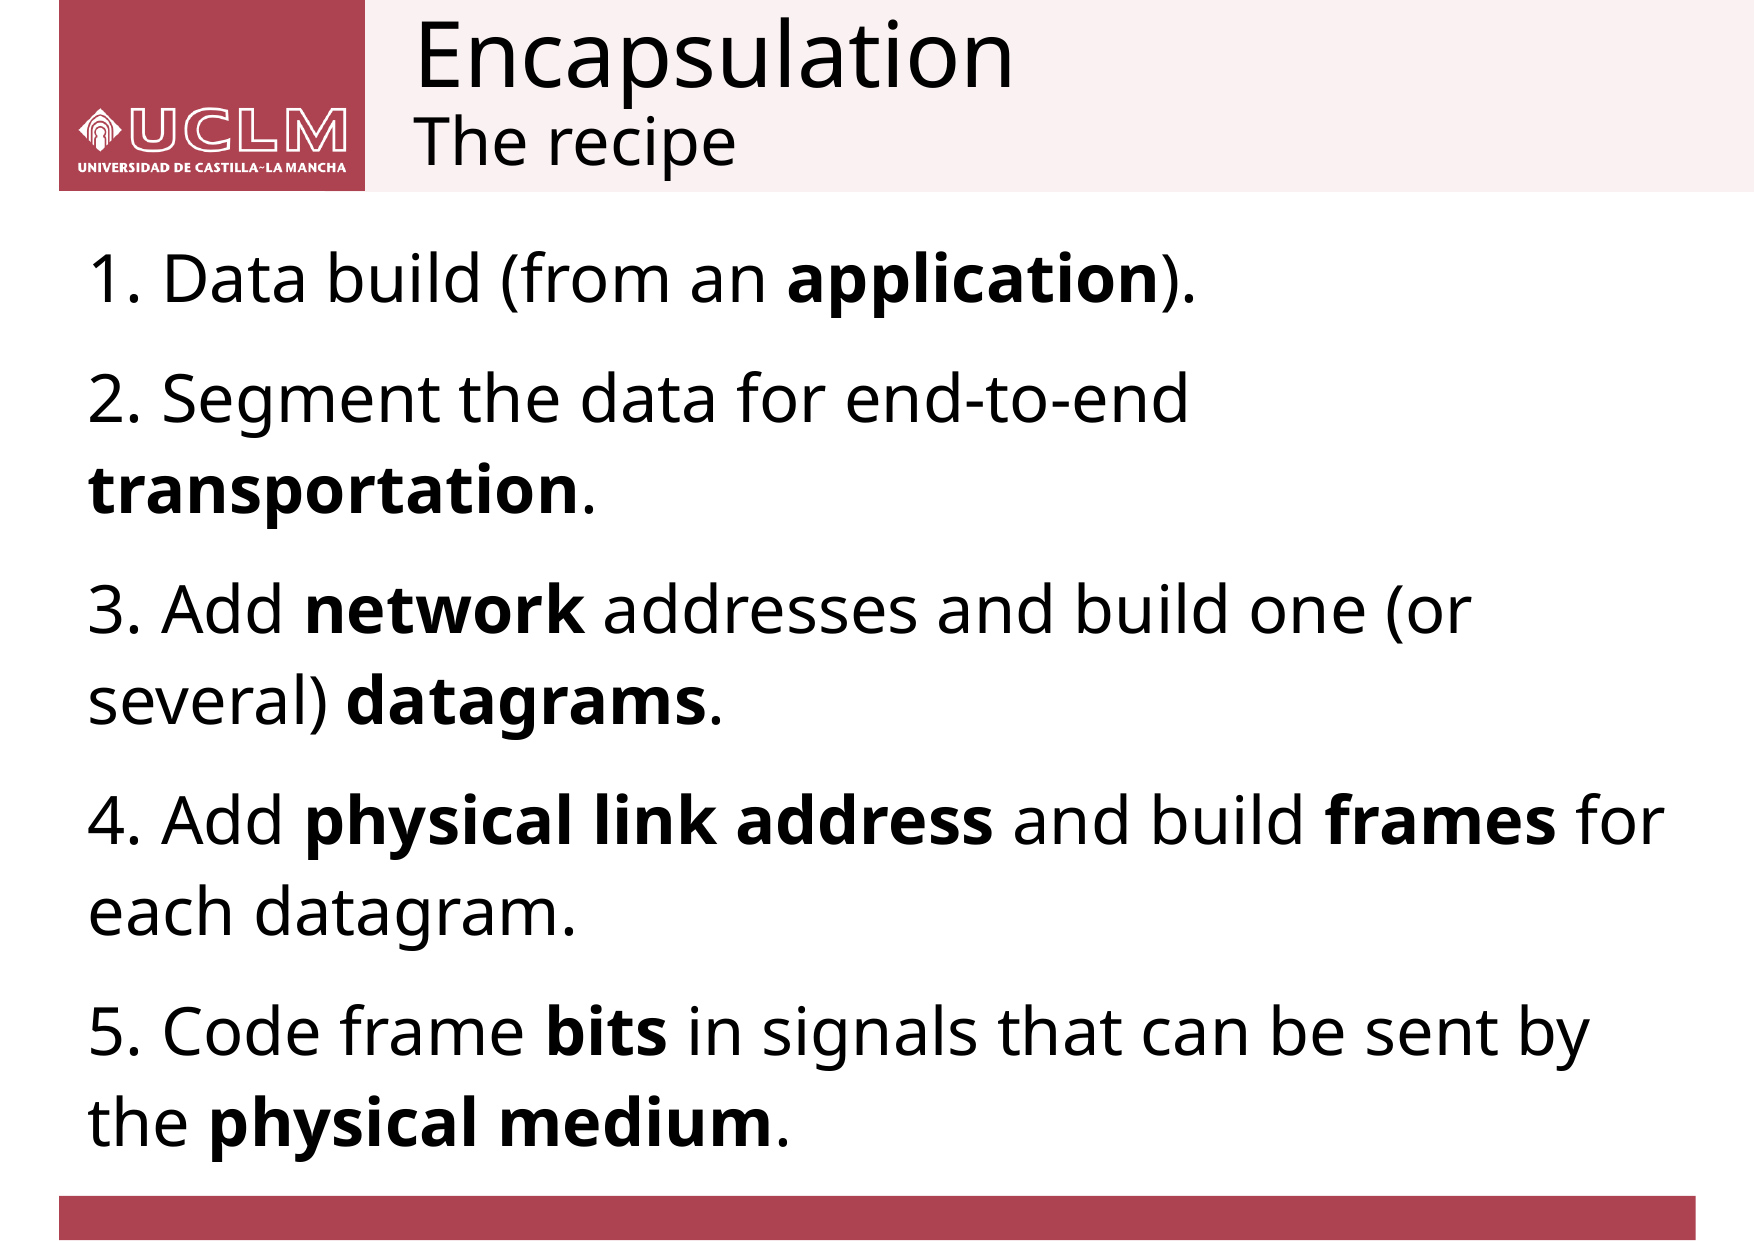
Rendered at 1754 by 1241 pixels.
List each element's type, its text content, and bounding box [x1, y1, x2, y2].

list 1. Data build (from an application). 2. Segment the data for end-to-end transportation. 3. Add network addresses and build one (or several) datagrams. 4. Add physical link address and build frames for each datagram. 5. Code frame bits in signals that can be sent by the physical medium. [87, 231, 1667, 1151]
title Encapsulation The recipe [413, 0, 1667, 198]
picture [59, 0, 365, 191]
